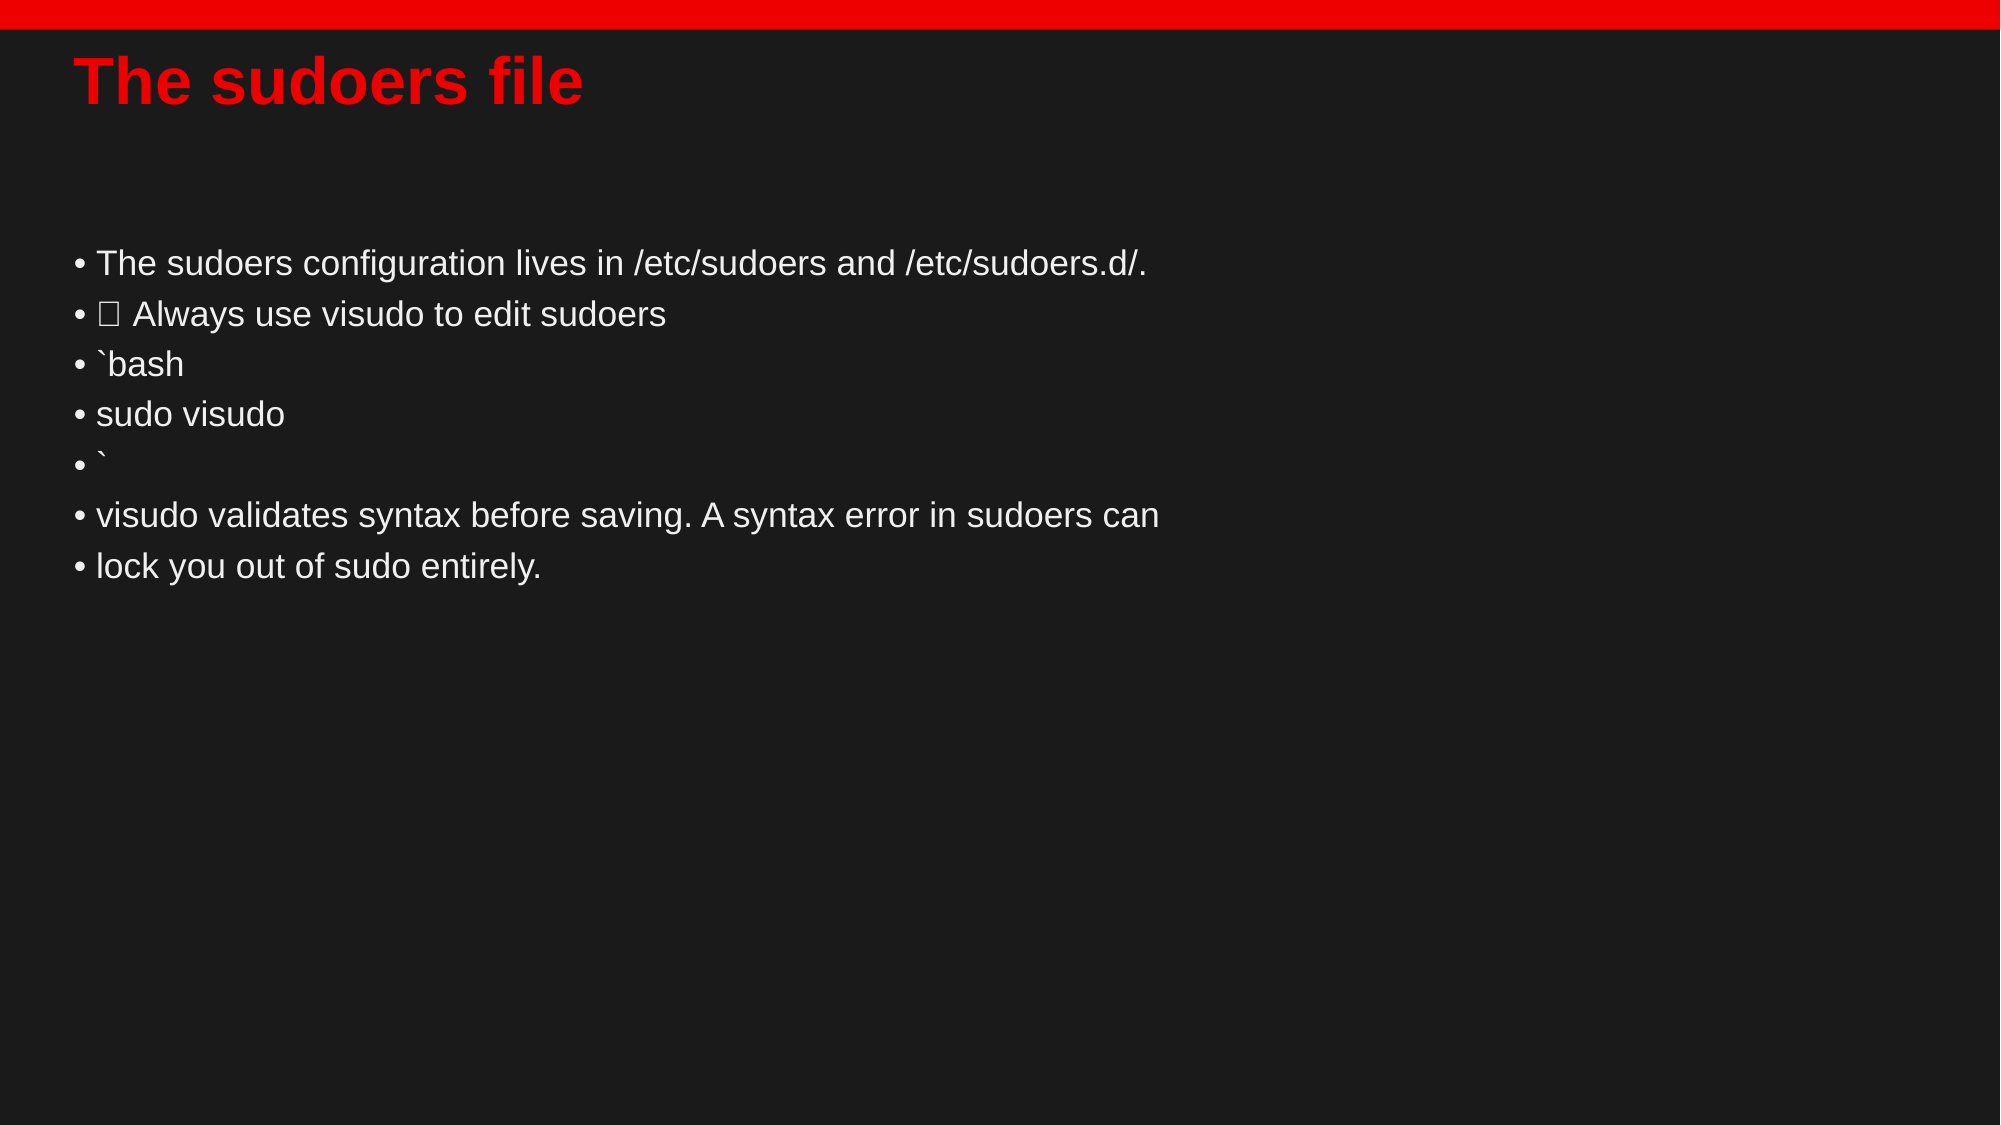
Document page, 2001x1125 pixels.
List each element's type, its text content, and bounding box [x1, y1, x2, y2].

text_box The sudoers file [59, 36, 1942, 208]
text_box • The sudoers configuration lives in /etc/sudoers and /etc/sudoers.d/. • 🚨 Always use visudo to edit sudoers • `bash • sudo visudo • ` • visudo validates syntax before saving. A syntax error in sudoers can • lock you out of sudo entirely. [59, 236, 1942, 1037]
text_box [0, 0, 2001, 30]
